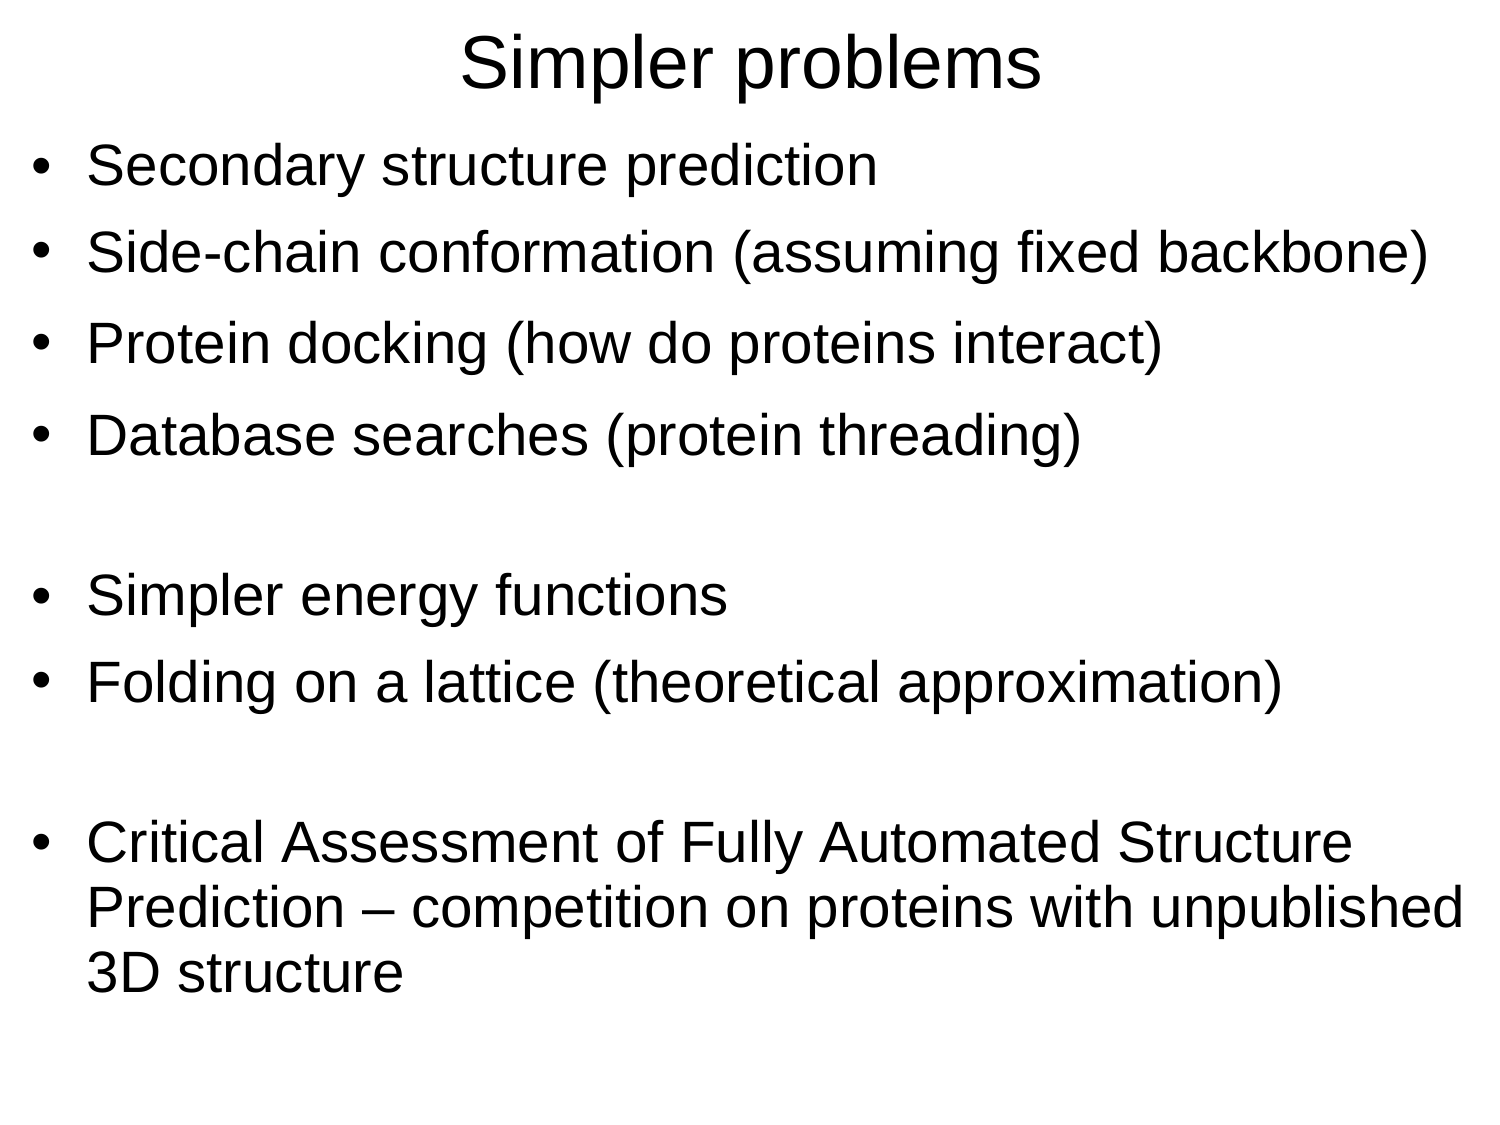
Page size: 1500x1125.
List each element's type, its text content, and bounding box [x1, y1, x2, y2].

list Secondary structure prediction Side-chain conformation (assuming fixed backbone)‏ Protein docking (how do proteins interact)‏ Database searches (protein threading)‏ Simpler energy functions Folding on a lattice (theoretical approximation)‏ Critical Assessment of Fully Automated Structure Prediction – competition on proteins with unpublished 3D structure [16, 124, 1485, 1087]
title Simpler problems [19, 2, 1485, 123]
